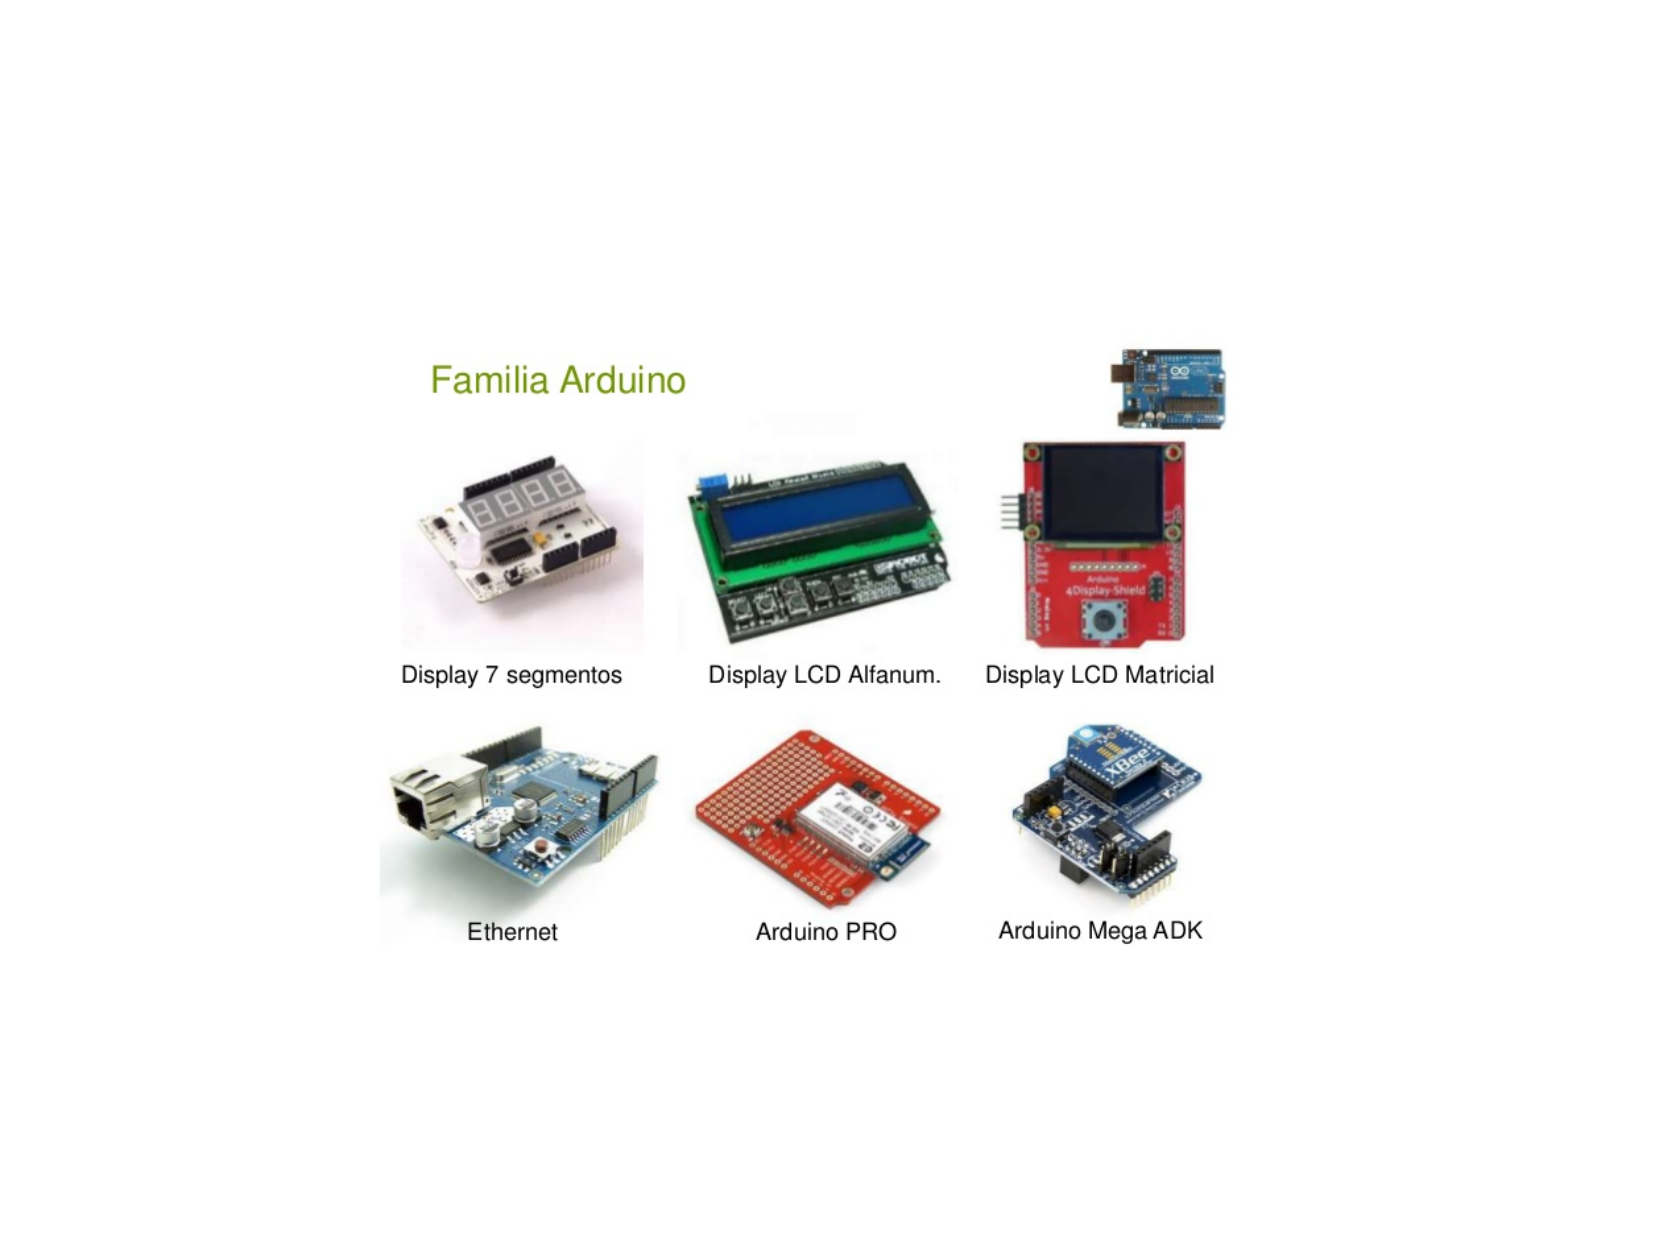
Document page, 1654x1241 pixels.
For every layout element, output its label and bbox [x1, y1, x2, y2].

picture [347, 290, 1307, 1010]
